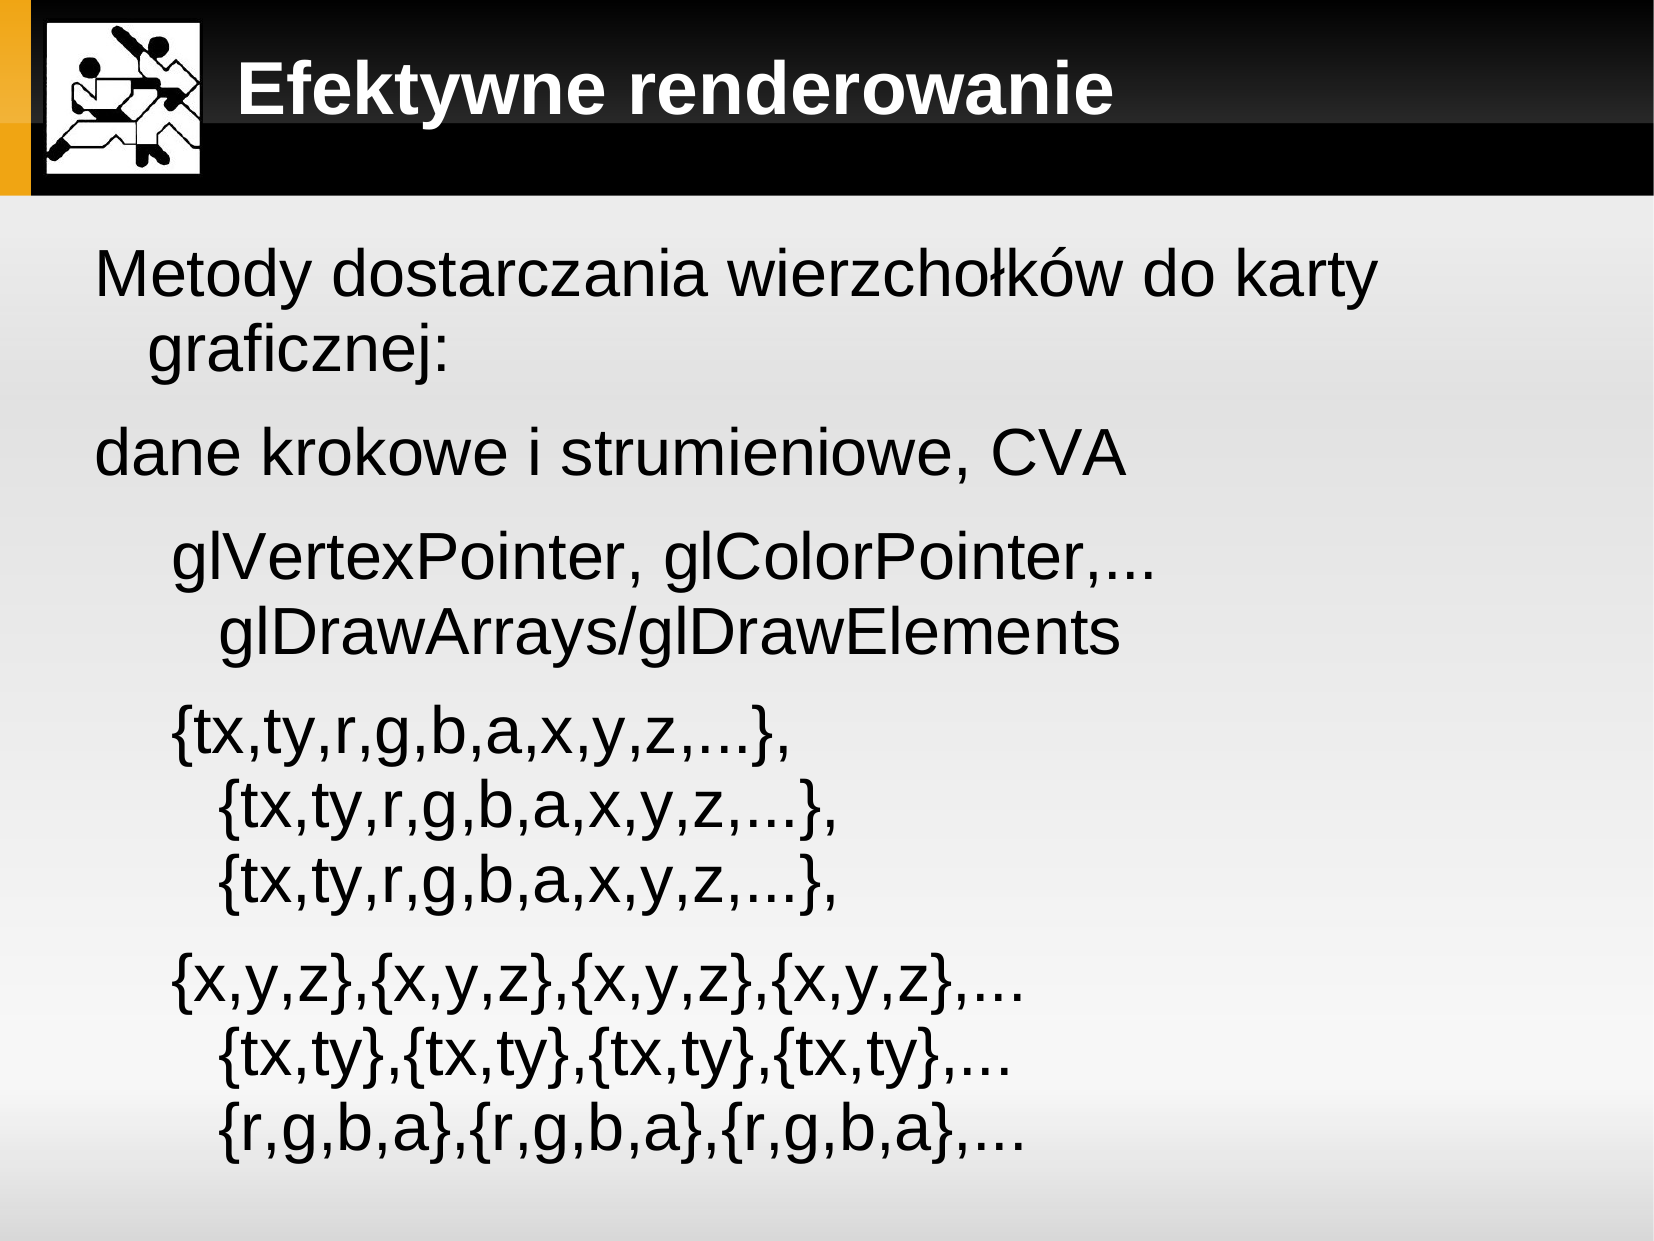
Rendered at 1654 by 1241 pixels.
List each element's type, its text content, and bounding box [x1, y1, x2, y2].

list Metody dostarczania wierzchołków do karty graficznej: dane krokowe i strumieniowe, CVA glVertexPointer, glColorPointer,... glDrawArrays/glDrawElements {tx,ty,r,g,b,a,x,y,z,...}, {tx,ty,r,g,b,a,x,y,z,...}, {tx,ty,r,g,b,a,x,y,z,...}, {x,y,z},{x,y,z},{x,y,z},{x,y,z},... {tx,ty},{tx,ty},{tx,ty},{tx,ty},... {r,g,b,a},{r,g,b,a},{r,g,b,a},... [76, 236, 1565, 1199]
picture [0, 0, 1654, 1241]
title Efektywne renderowanie [236, 7, 1595, 170]
